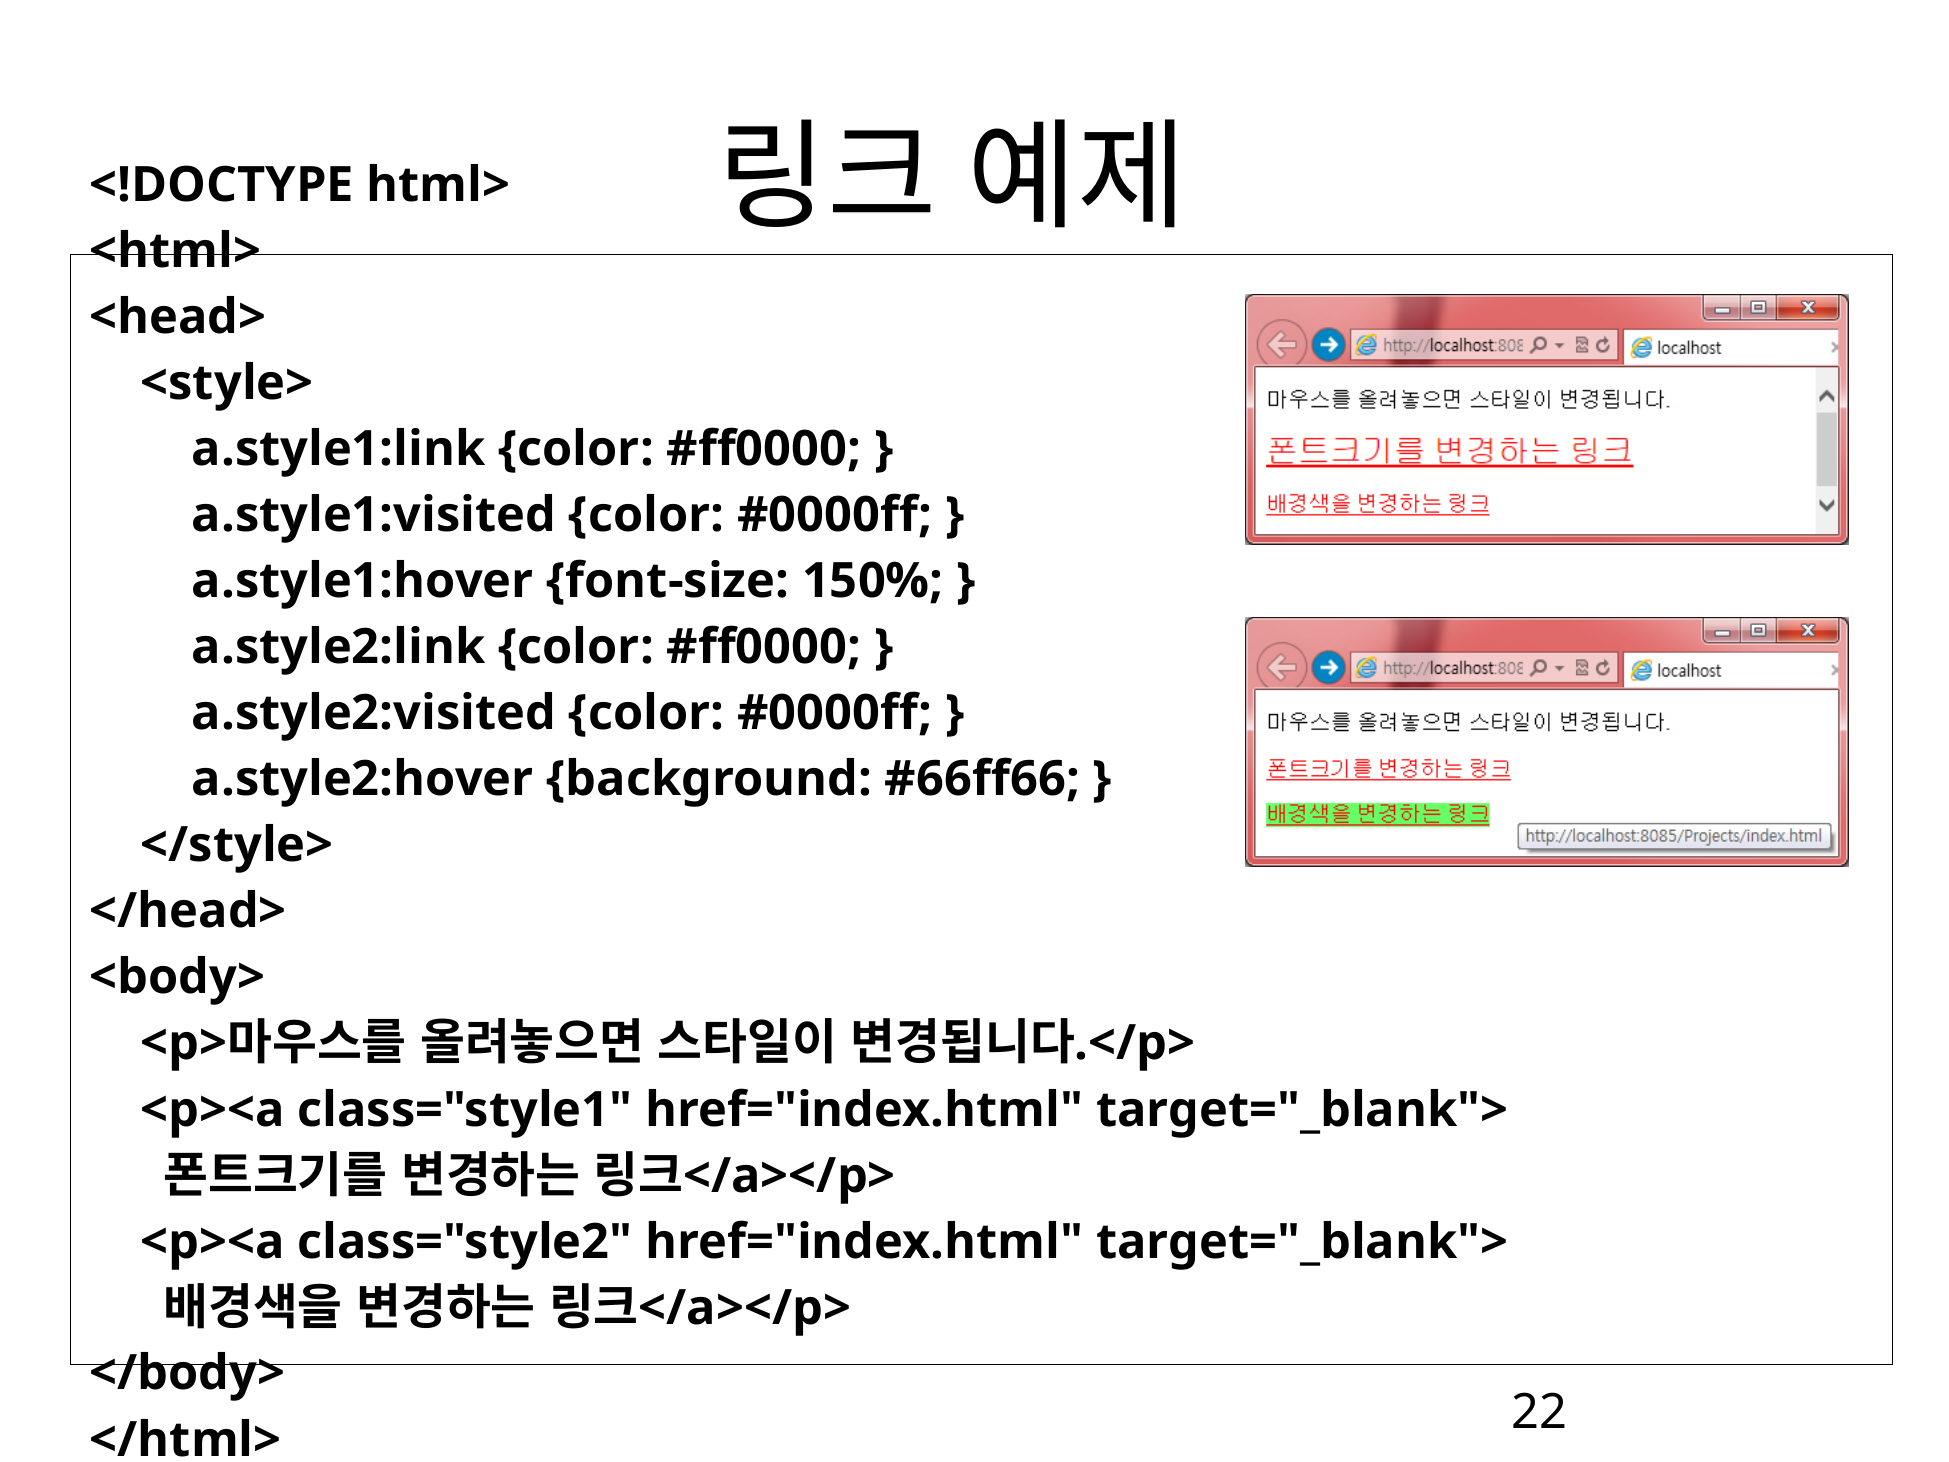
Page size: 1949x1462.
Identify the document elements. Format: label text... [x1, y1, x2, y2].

slide_number <숫자> [1496, 1372, 1899, 1462]
picture [1245, 617, 1849, 867]
title 링크 예제 [156, 92, 1749, 254]
text_box <!DOCTYPE html> <html> <head> <style> a.style1:link {color: #ff0000; } a.style1:visited {color: #0000ff; } a.style1:hover {font-size: 150%; } a.style2:link {color: #ff0000; } a.style2:visited {color: #0000ff; } a.style2:hover {background: #66ff66; } </style> </head> <body> <p>마우스를 올려놓으면 스타일이 변경됩니다.</p> <p><a class="style1" href="index.html" target="_blank"> 폰트크기를 변경하는 링크</a></p> <p><a class="style2" href="index.html" target="_blank"> 배경색을 변경하는 링크</a></p> </body> </html> [70, 254, 1893, 1365]
picture [1245, 294, 1849, 545]
